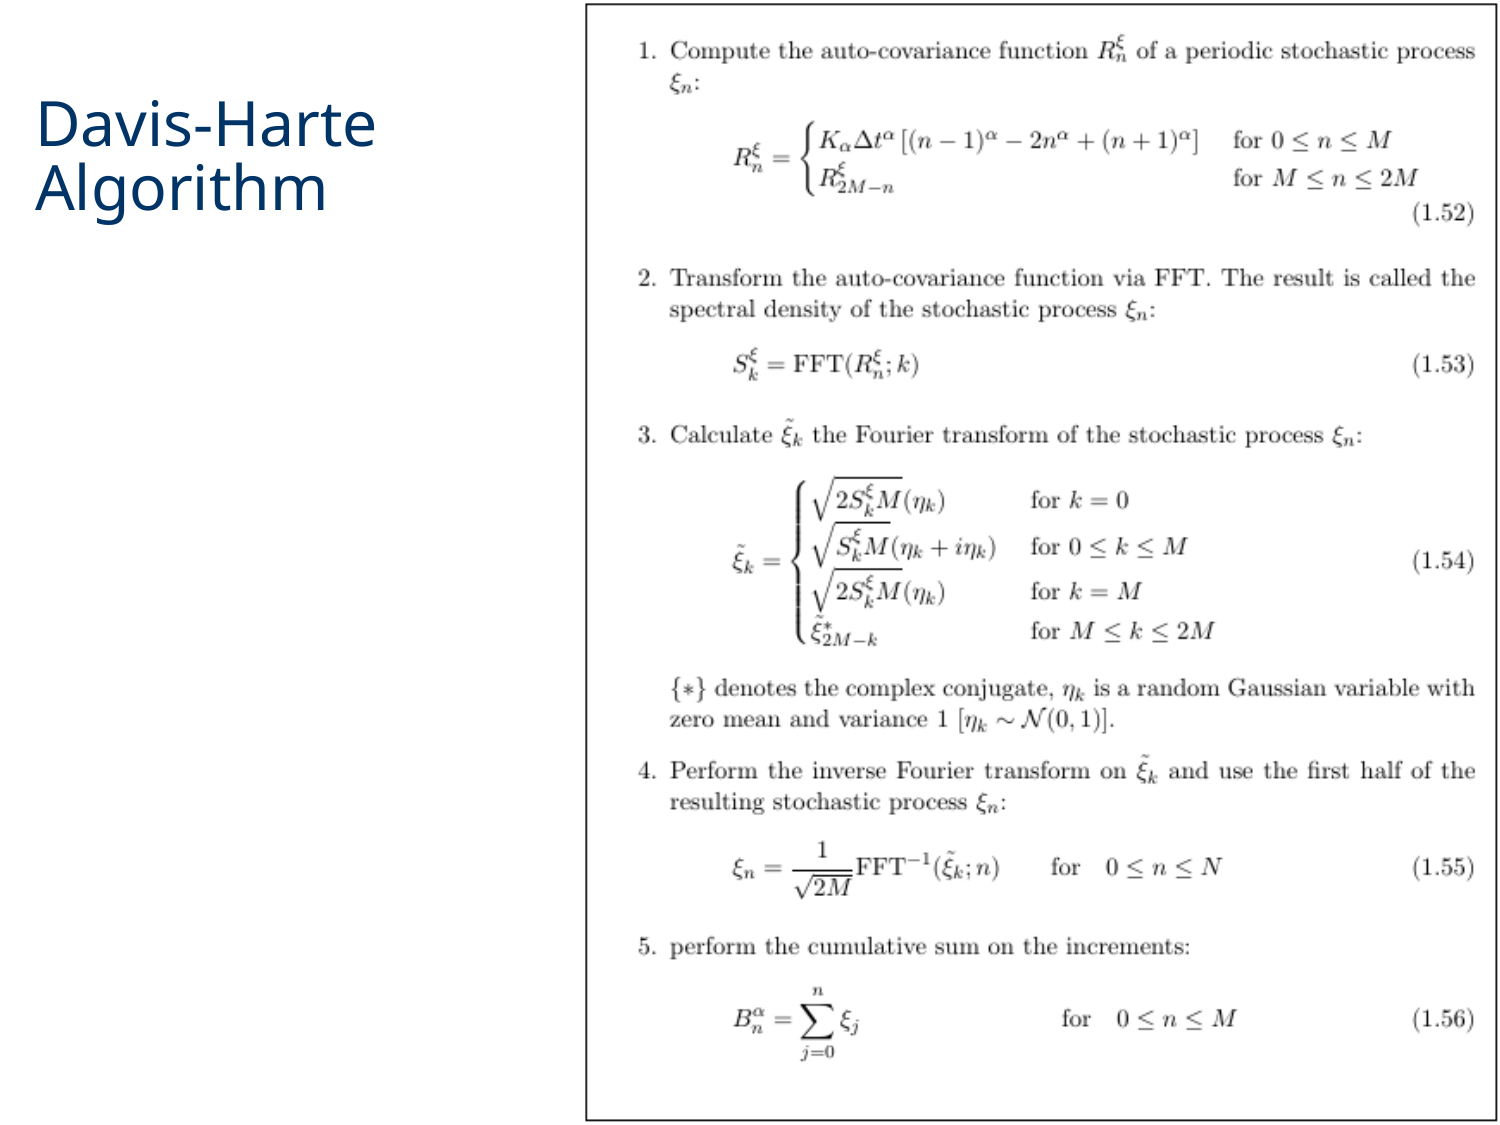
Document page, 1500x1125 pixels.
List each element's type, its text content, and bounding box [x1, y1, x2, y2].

picture [584, 2, 1500, 1125]
title Davis-Harte Algorithm [35, 23, 584, 296]
